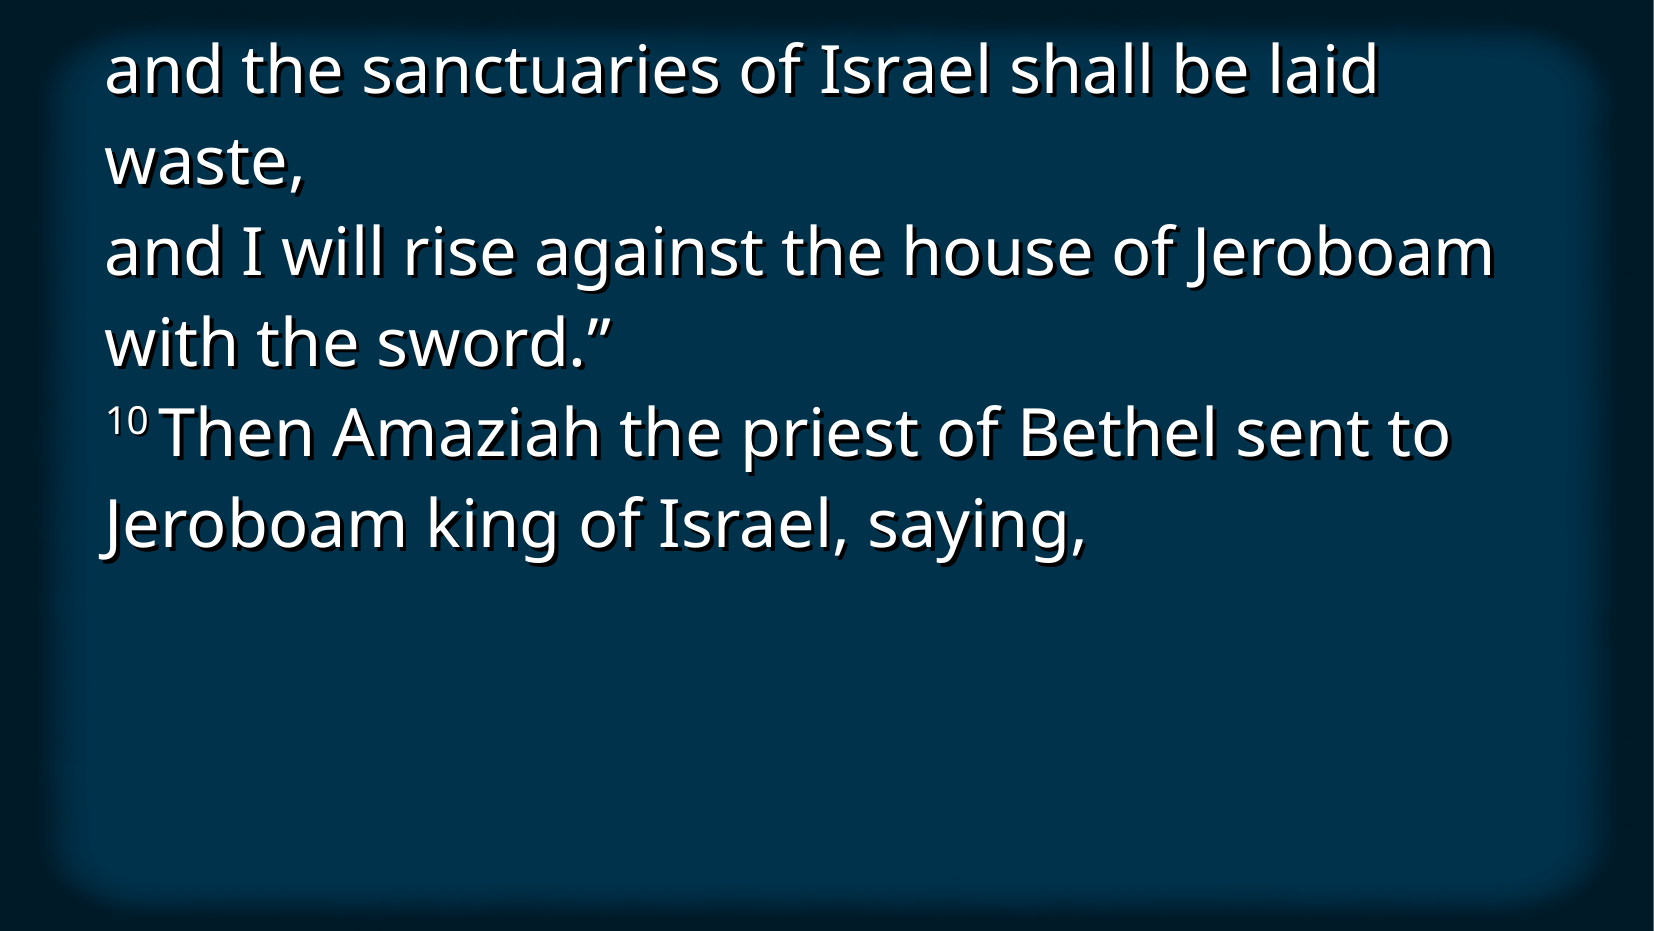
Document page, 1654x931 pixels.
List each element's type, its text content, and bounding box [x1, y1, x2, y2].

text_box and the sanctuaries of Israel shall be laid waste, and I will rise against the house of Jeroboam with the sword.” 10 Then Amaziah the priest of Bethel sent to Jeroboam king of Israel, saying, [90, 15, 1561, 474]
picture [0, 0, 1654, 931]
